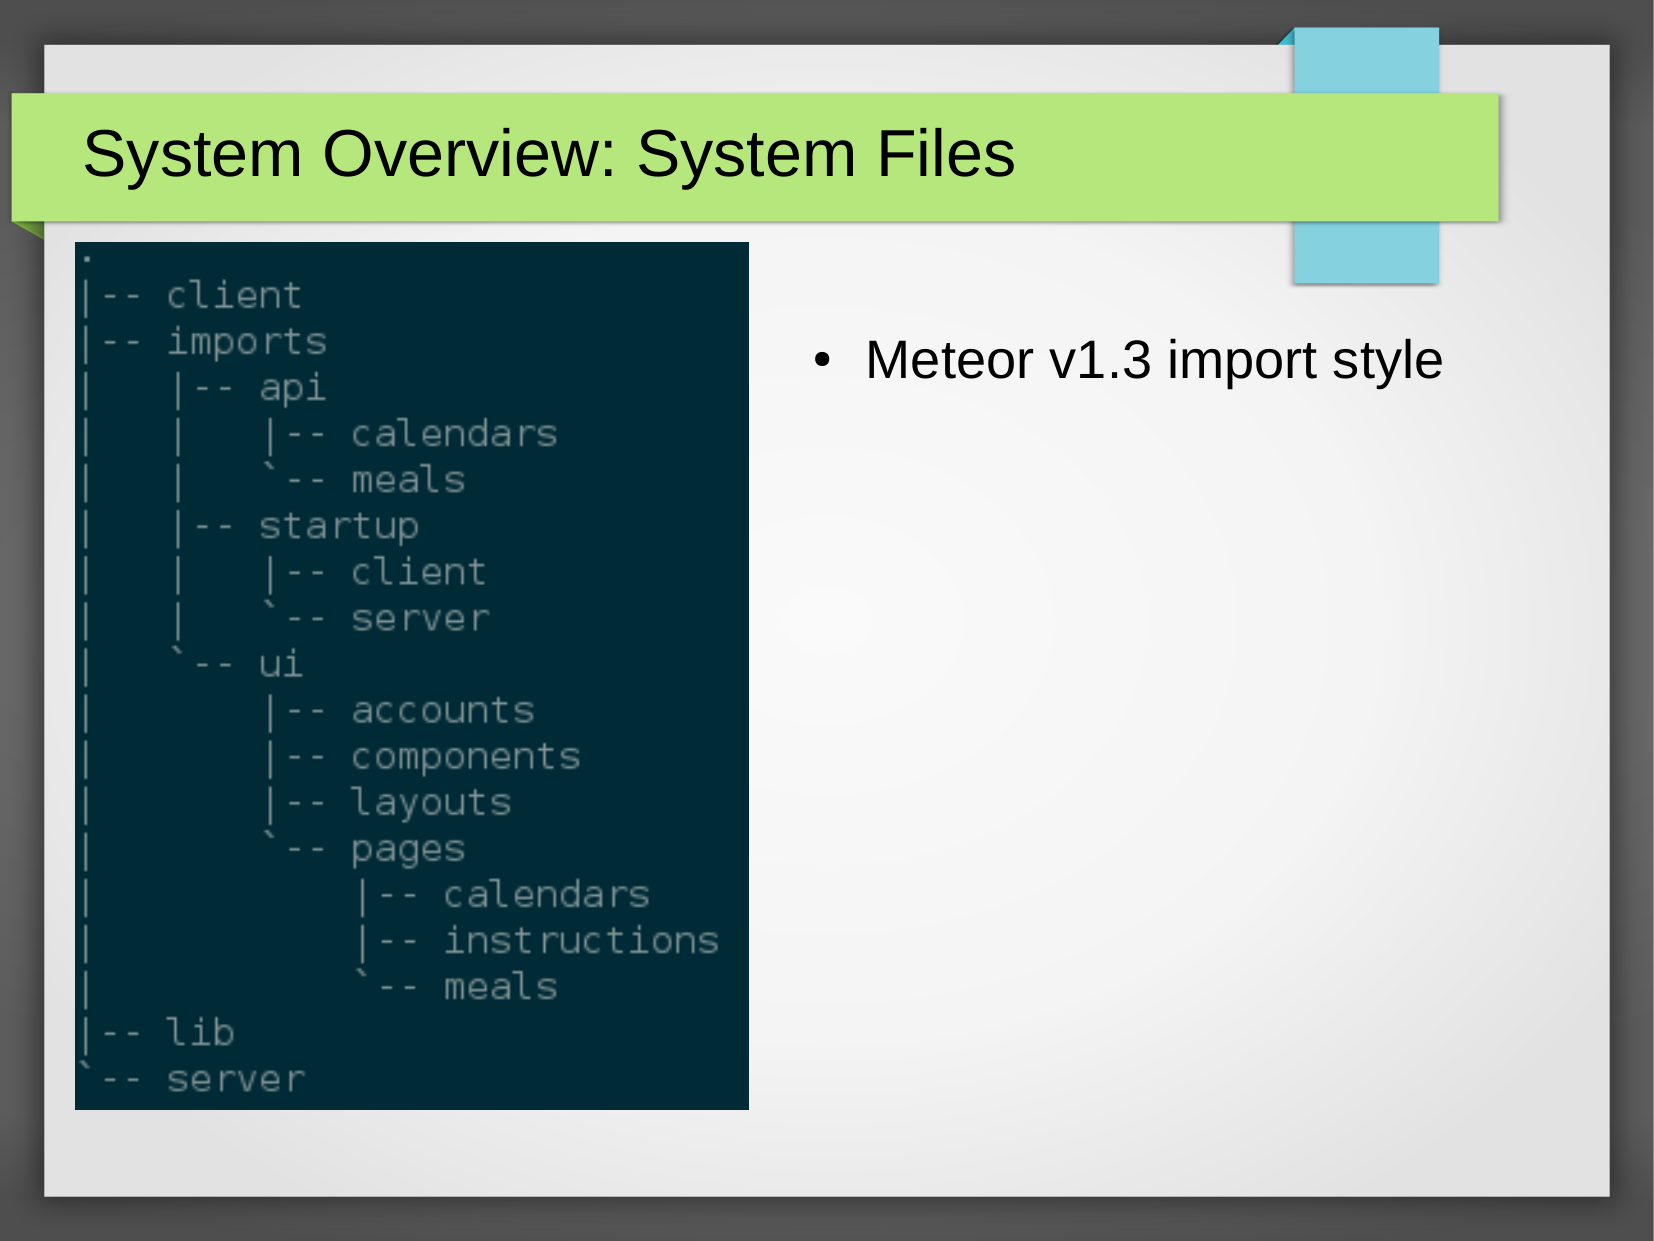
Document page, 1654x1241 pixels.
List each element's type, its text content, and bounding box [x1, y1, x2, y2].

title System Overview: System Files [82, 94, 1264, 213]
list Meteor v1.3 import style [795, 330, 1572, 1015]
picture [0, 0, 1654, 1241]
